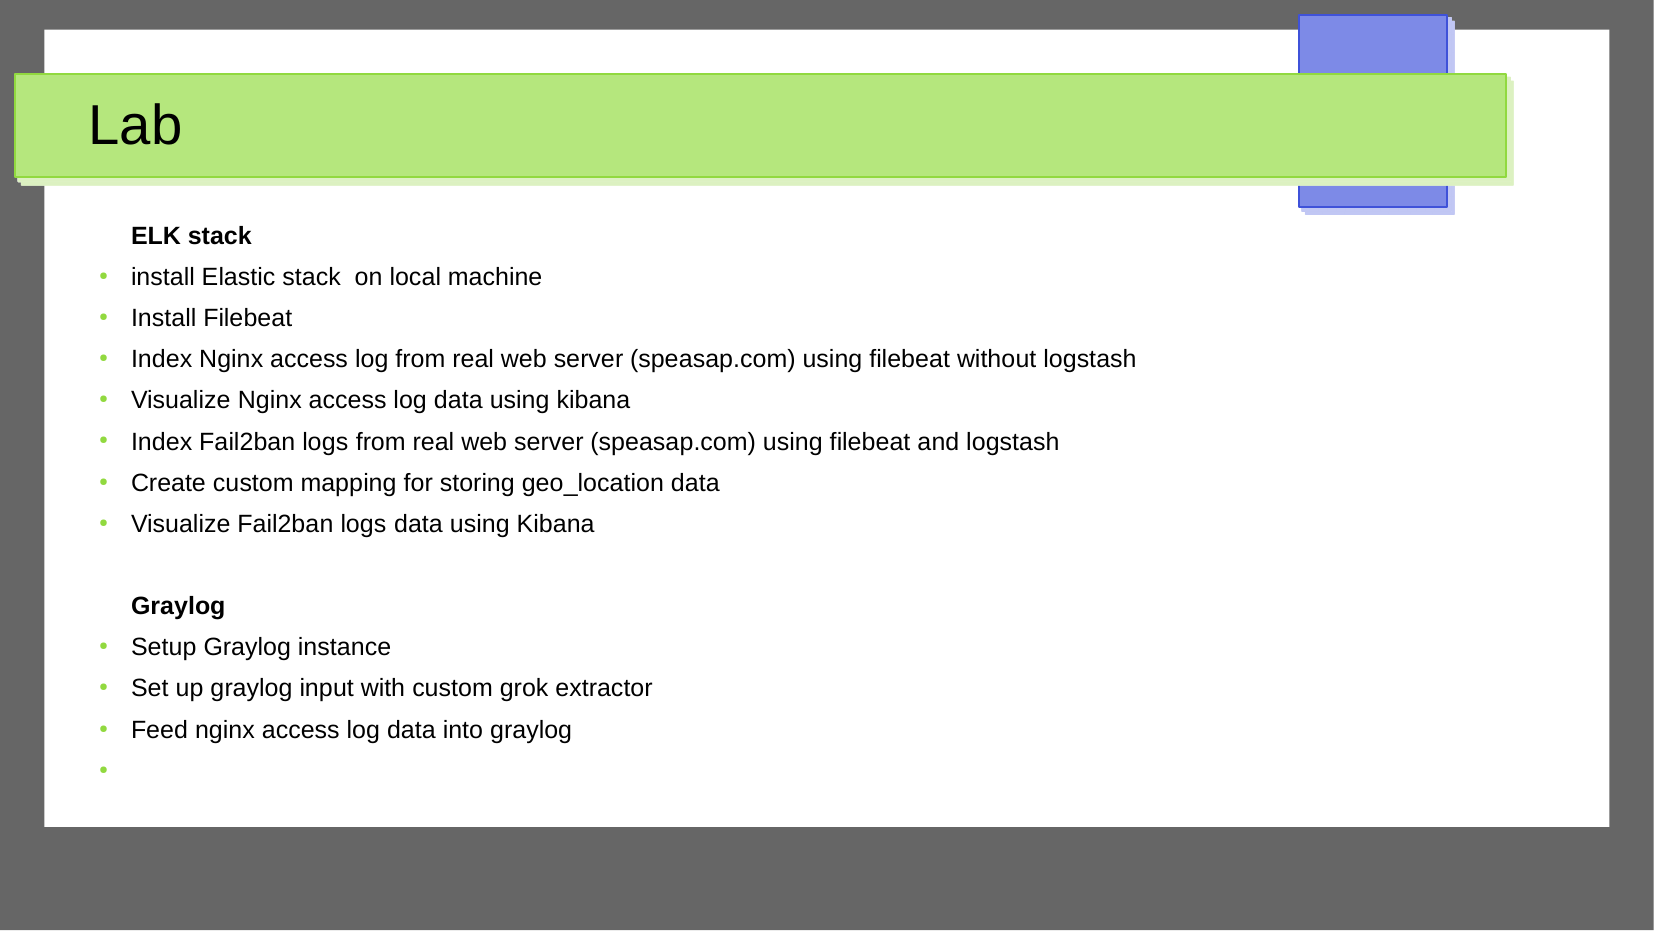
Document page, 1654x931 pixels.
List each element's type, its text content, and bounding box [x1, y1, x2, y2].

list ELK stack install Elastic stack on local machine Install Filebeat Index Nginx access log from real web server (speasap.com) using filebeat without logstash Visualize Nginx access log data using kibana Index Fail2ban logs from real web server (speasap.com) using filebeat and logstash Create custom mapping for storing geo_location data Visualize Fail2ban logs data using Kibana Graylog Setup Graylog instance Set up graylog input with custom grok extractor Feed nginx access log data into graylog [88, 221, 1351, 751]
title Lab [88, 73, 1506, 178]
